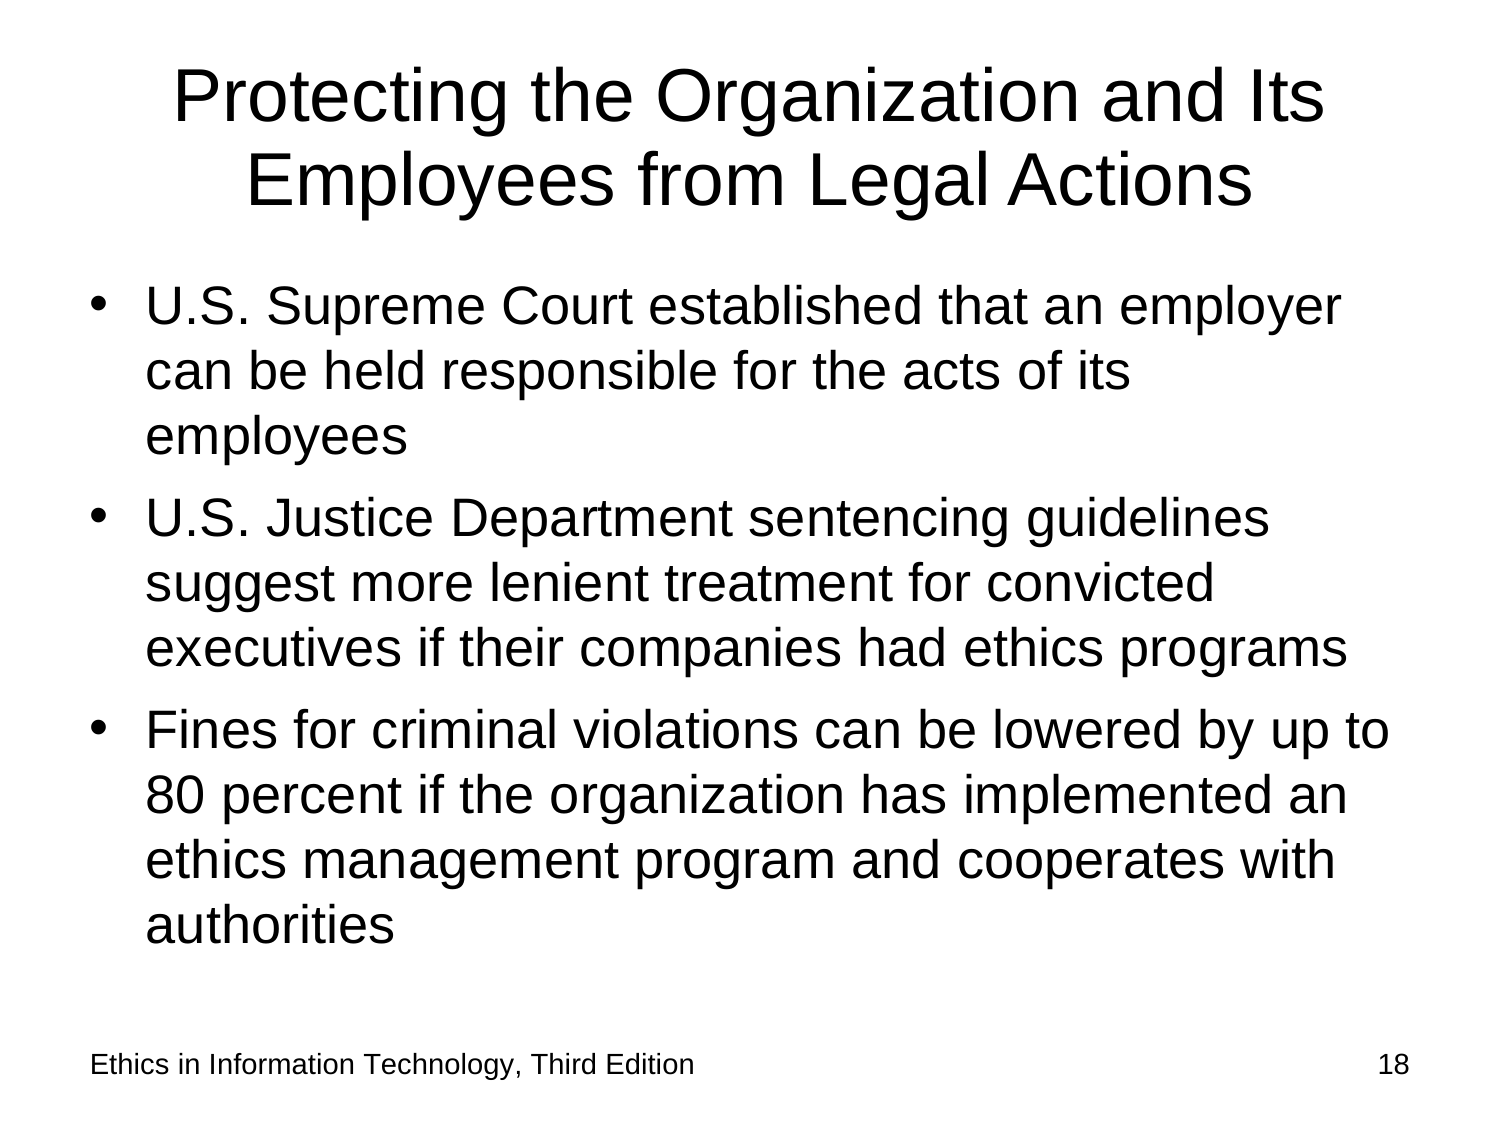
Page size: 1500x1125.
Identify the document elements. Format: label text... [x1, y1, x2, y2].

title Protecting the Organization and Its Employees from Legal Actions [75, 45, 1425, 233]
text_box <number> [1074, 1037, 1425, 1103]
text_box Ethics in Information Technology, Third Edition [74, 1037, 1074, 1103]
list U.S. Supreme Court established that an employer can be held responsible for the acts of its employees U.S. Justice Department sentencing guidelines suggest more lenient treatment for convicted executives if their companies had ethics programs Fines for criminal violations can be lowered by up to 80 percent if the organization has implemented an ethics management program and cooperates with authorities [75, 262, 1425, 1005]
